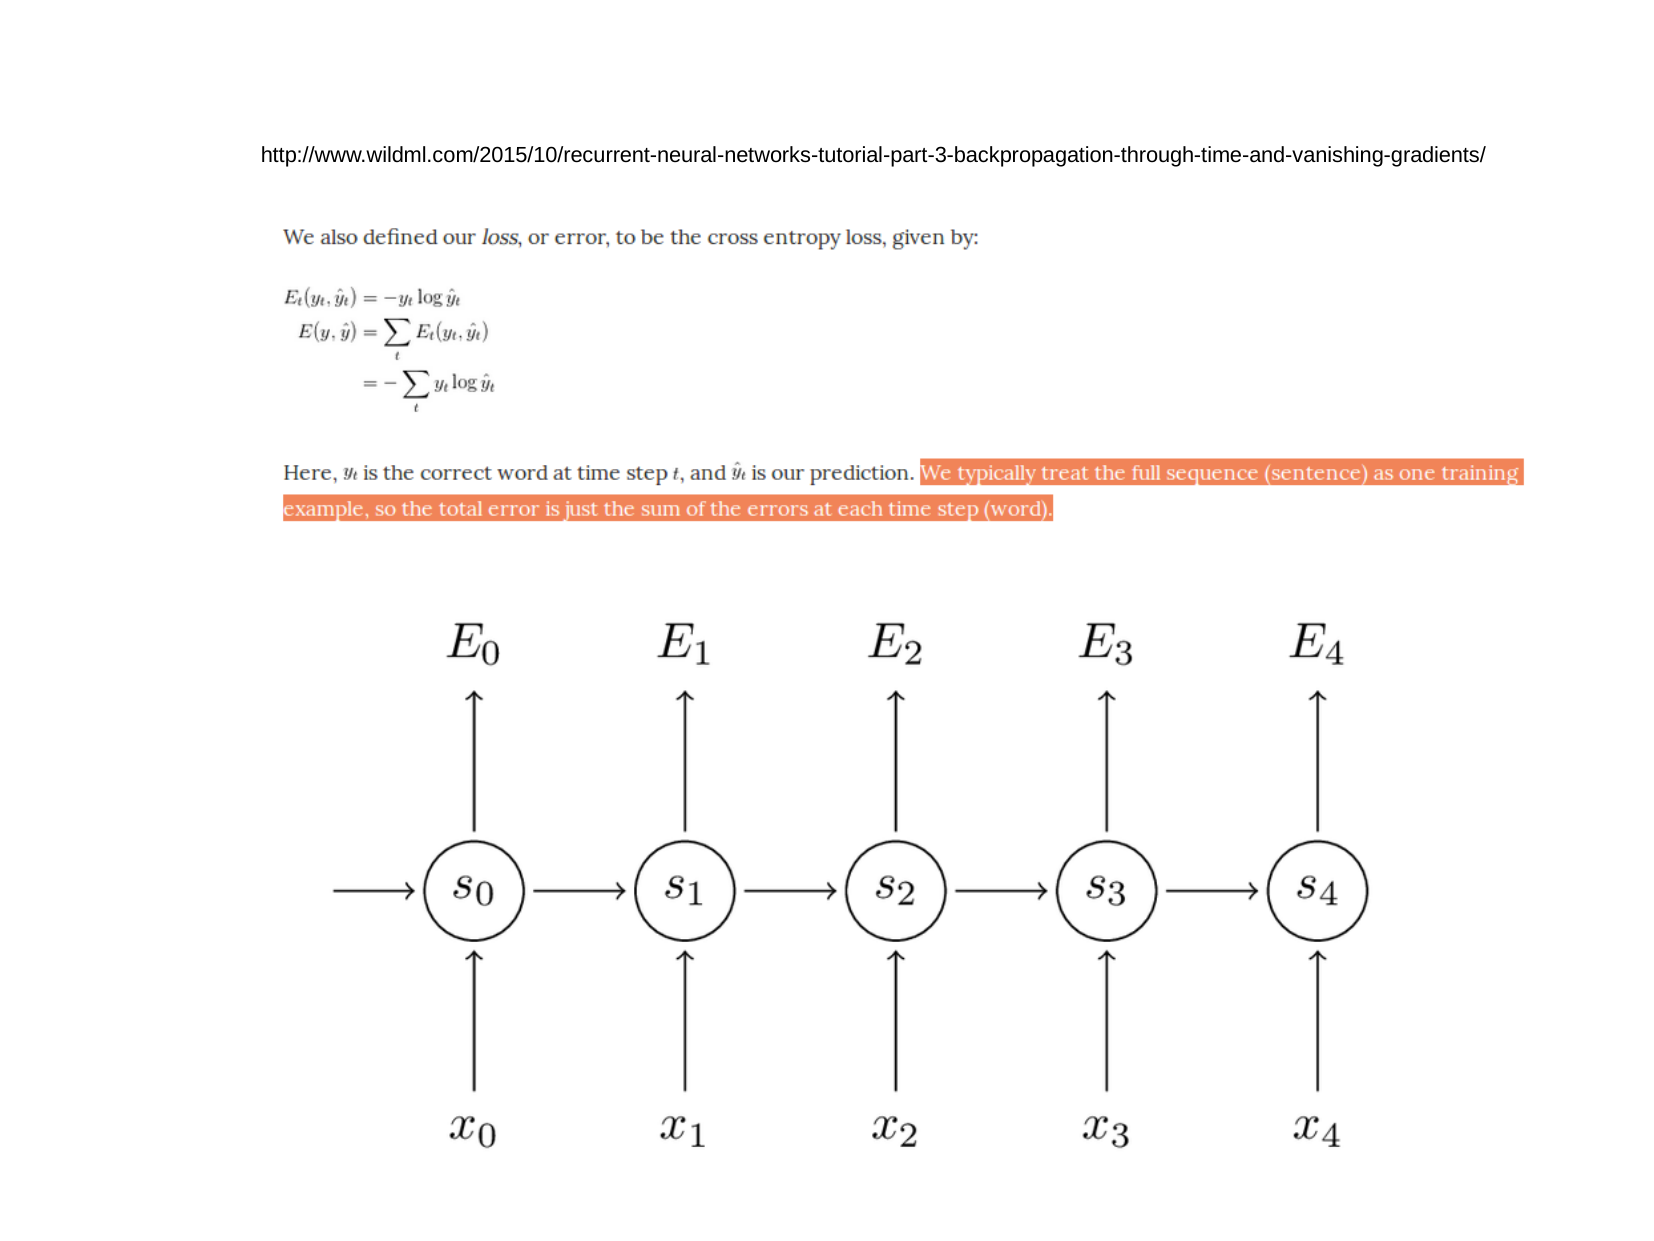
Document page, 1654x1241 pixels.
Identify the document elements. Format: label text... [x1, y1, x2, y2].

text_box http://www.wildml.com/2015/10/recurrent-neural-networks-tutorial-part-3-backpropagation-through-time-and-vanishing-gradients/ [240, 135, 1503, 175]
picture [270, 223, 1544, 1187]
